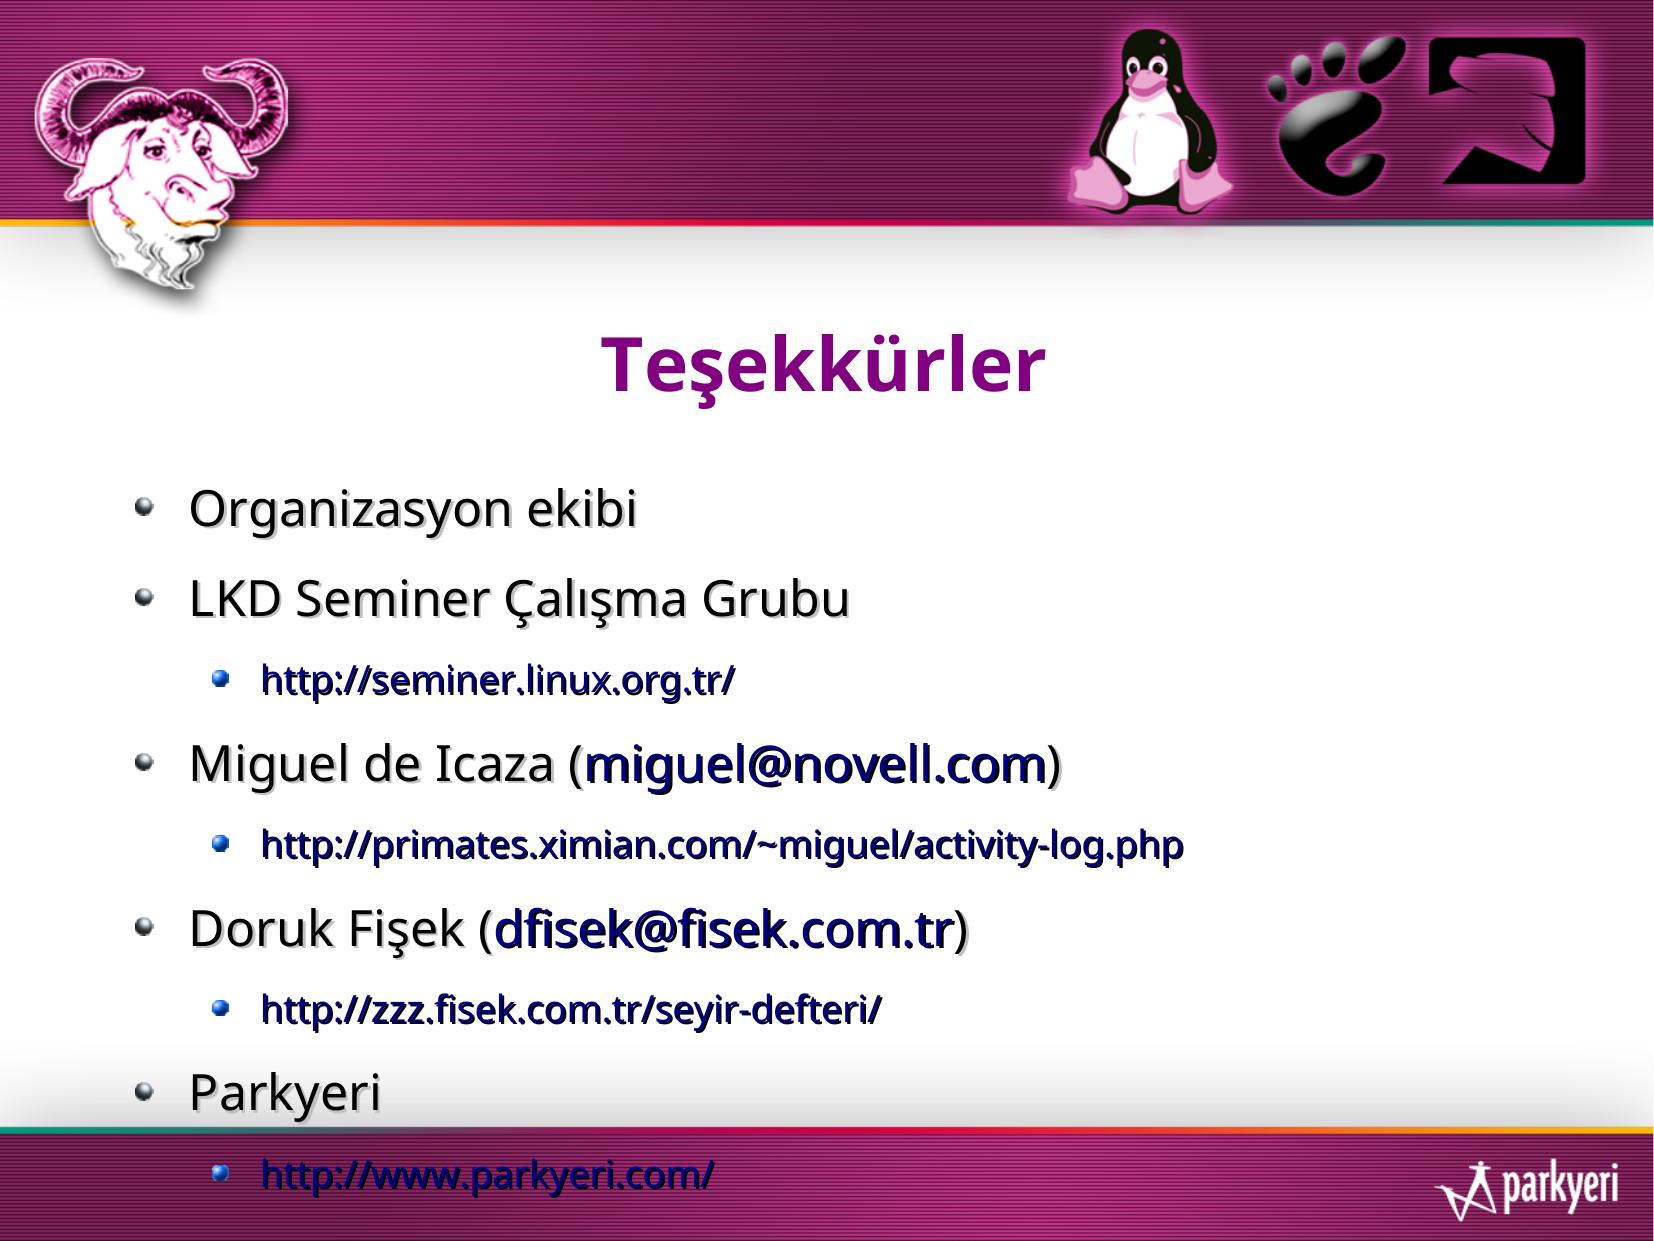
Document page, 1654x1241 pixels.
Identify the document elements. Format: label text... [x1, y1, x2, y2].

title Teşekkürler [118, 295, 1531, 429]
list Organizasyon ekibi LKD Seminer Çalışma Grubu http://seminer.linux.org.tr/ Miguel de Icaza (miguel@novell.com) http://primates.ximian.com/~miguel/activity-log.php Doruk Fişek (dfisek@fisek.com.tr) http://zzz.fisek.com.tr/seyir-defteri/ Parkyeri http://www.parkyeri.com/ [118, 472, 1531, 1118]
picture [0, 0, 1654, 1241]
